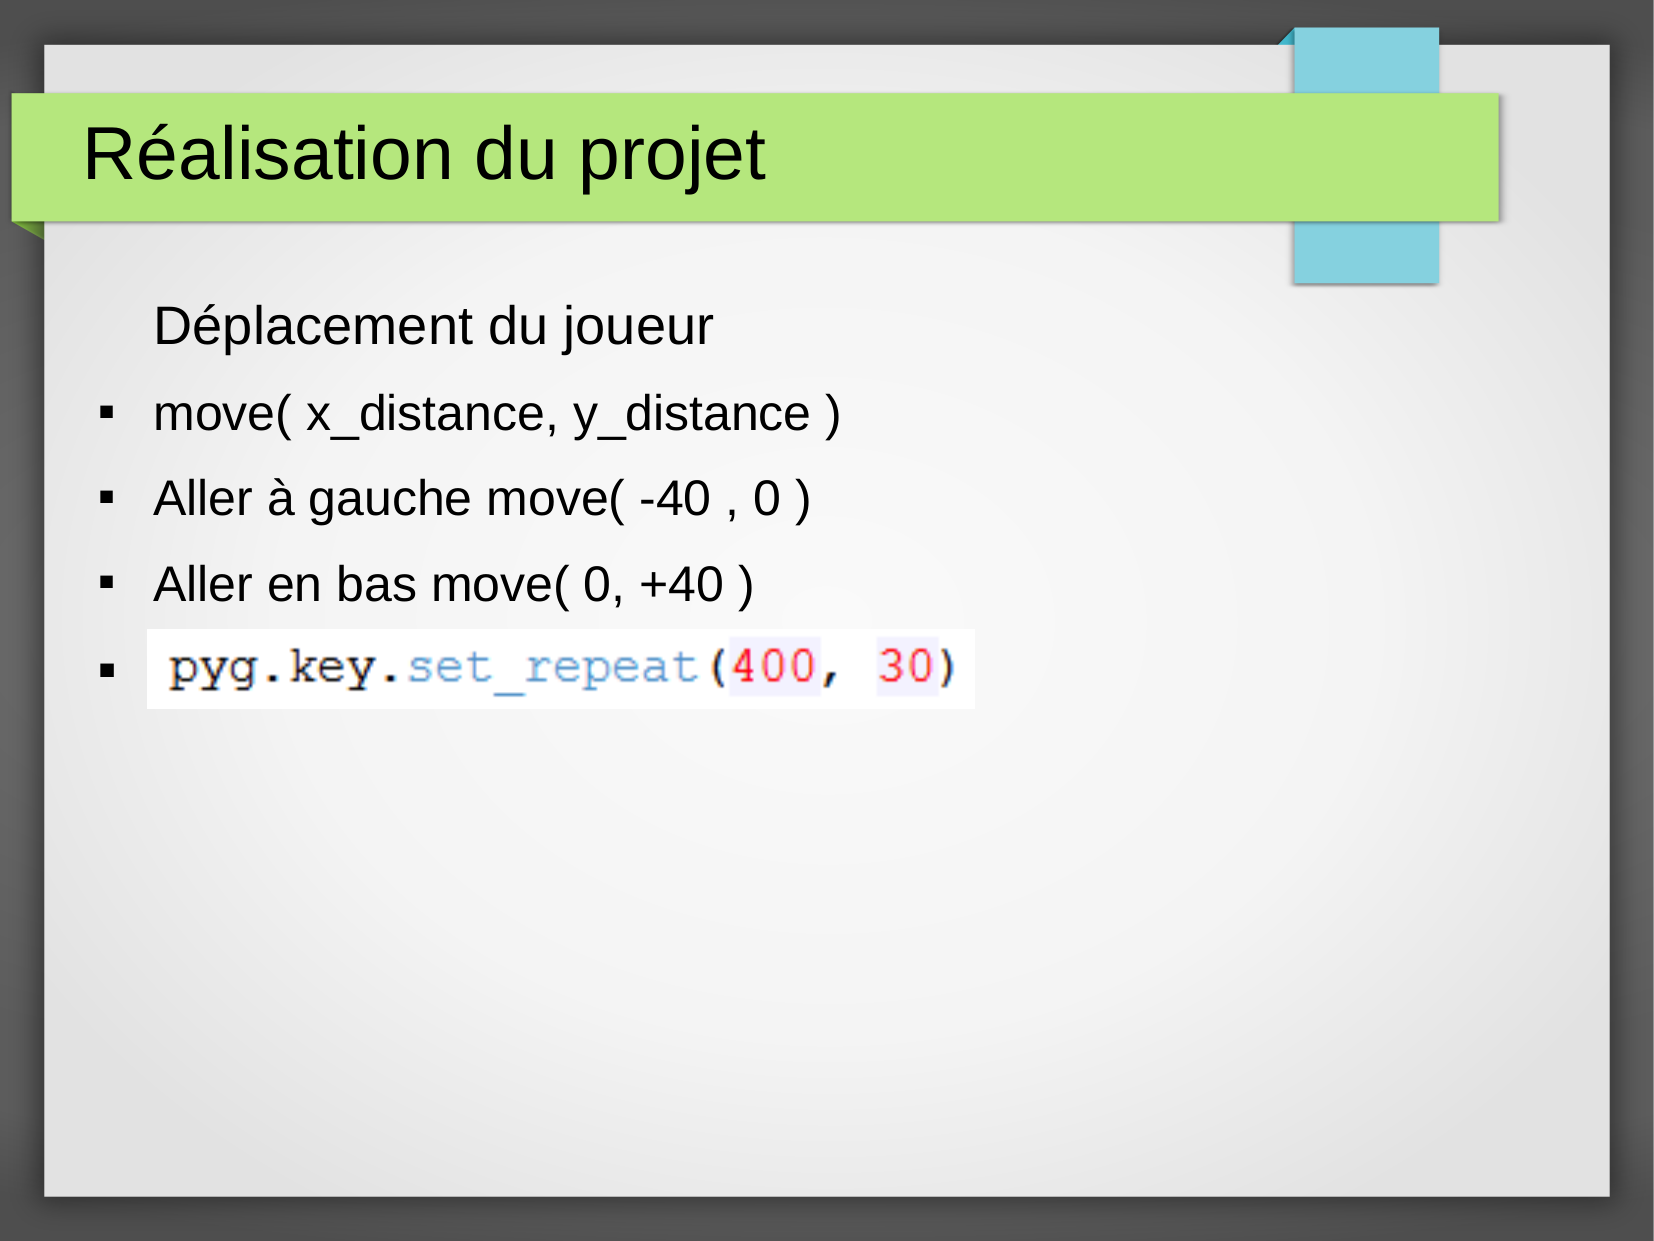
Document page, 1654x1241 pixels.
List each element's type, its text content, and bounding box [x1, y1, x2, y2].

title Réalisation du projet [82, 94, 1264, 213]
list Déplacement du joueur move( x_distance, y_distance ) Aller à gauche move( -40 , 0 ) Aller en bas move( 0, +40 ) . [82, 295, 1571, 1015]
picture [0, 0, 1654, 1241]
